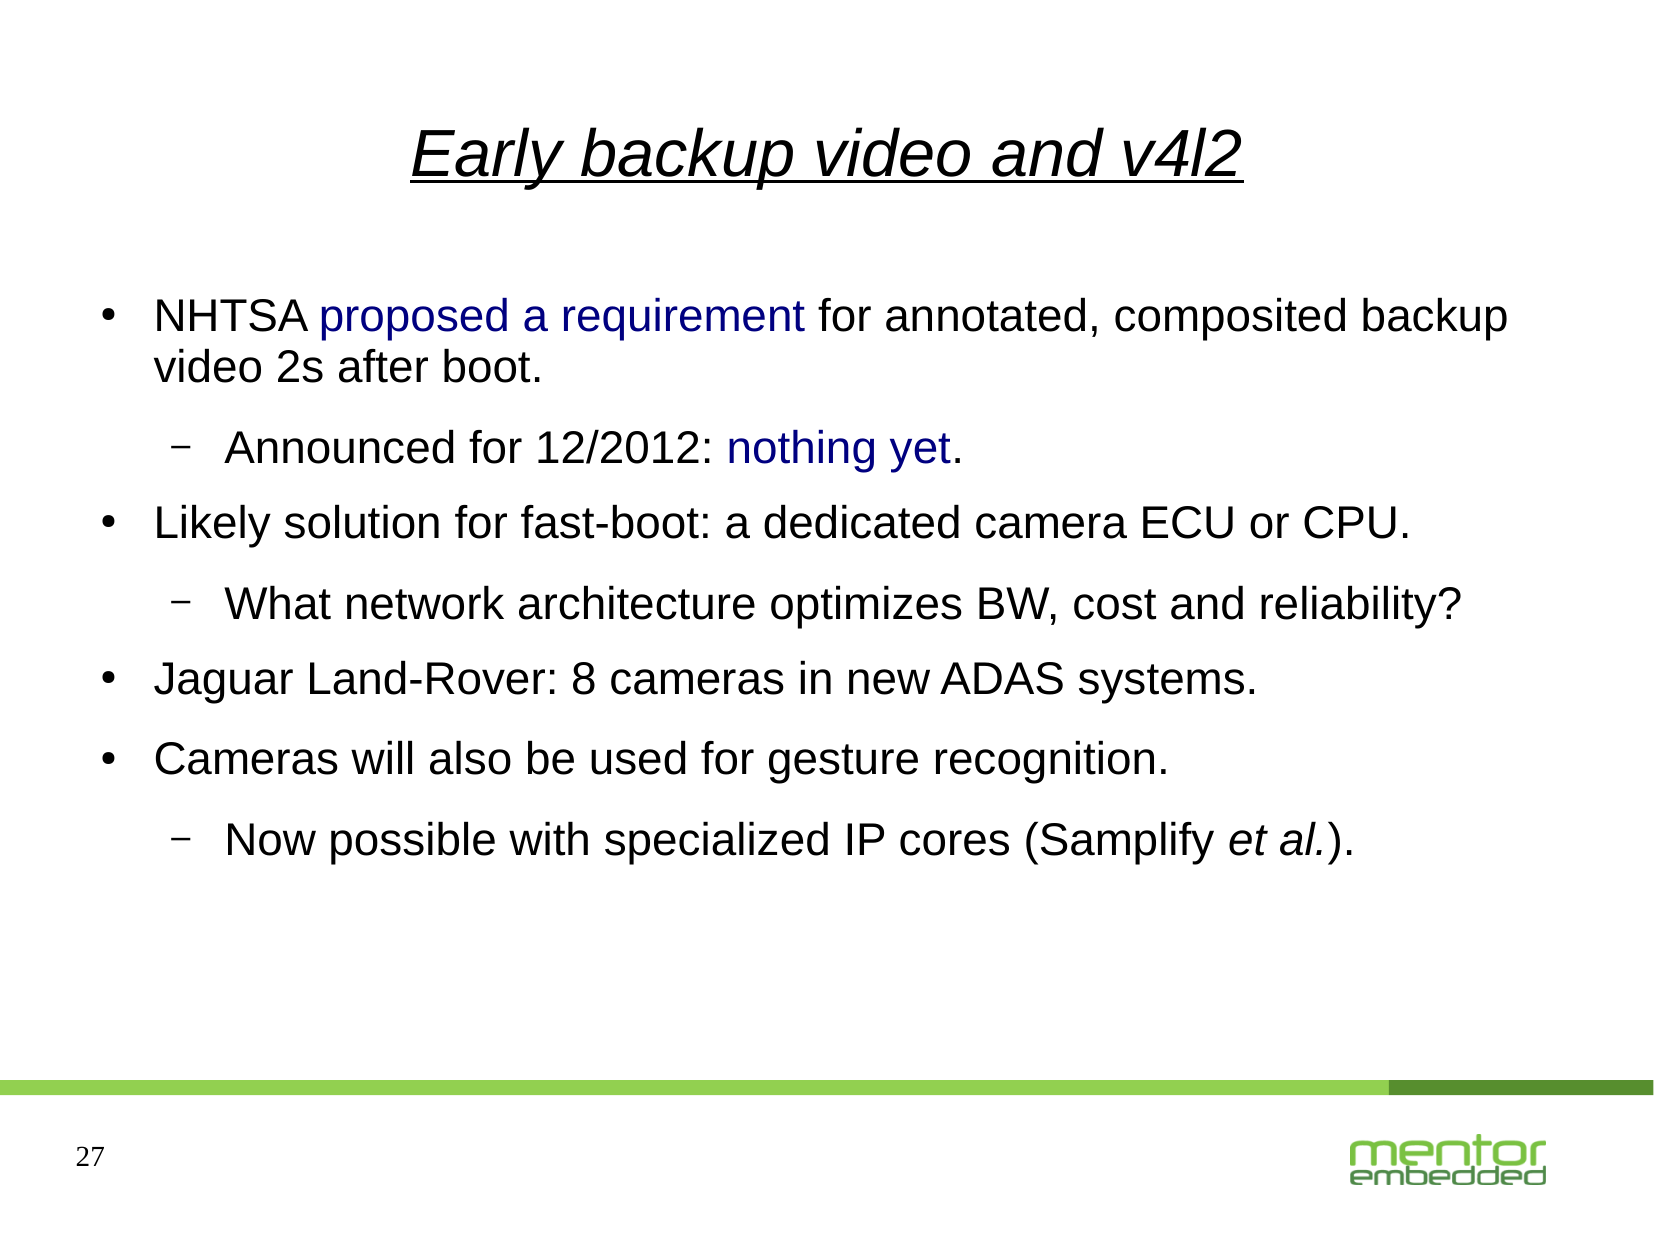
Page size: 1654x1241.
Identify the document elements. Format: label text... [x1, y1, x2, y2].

title Early backup video and v4l2 [82, 49, 1571, 257]
picture [1350, 1134, 1546, 1185]
list NHTSA proposed a requirement for annotated, composited backup video 2s after boot. Announced for 12/2012: nothing yet. Likely solution for fast-boot: a dedicated camera ECU or CPU. What network architecture optimizes BW, cost and reliability? Jaguar Land-Rover: 8 cameras in new ADAS systems. Cameras will also be used for gesture recognition. Now possible with specialized IP cores (Samplify et al.). [82, 290, 1538, 1010]
